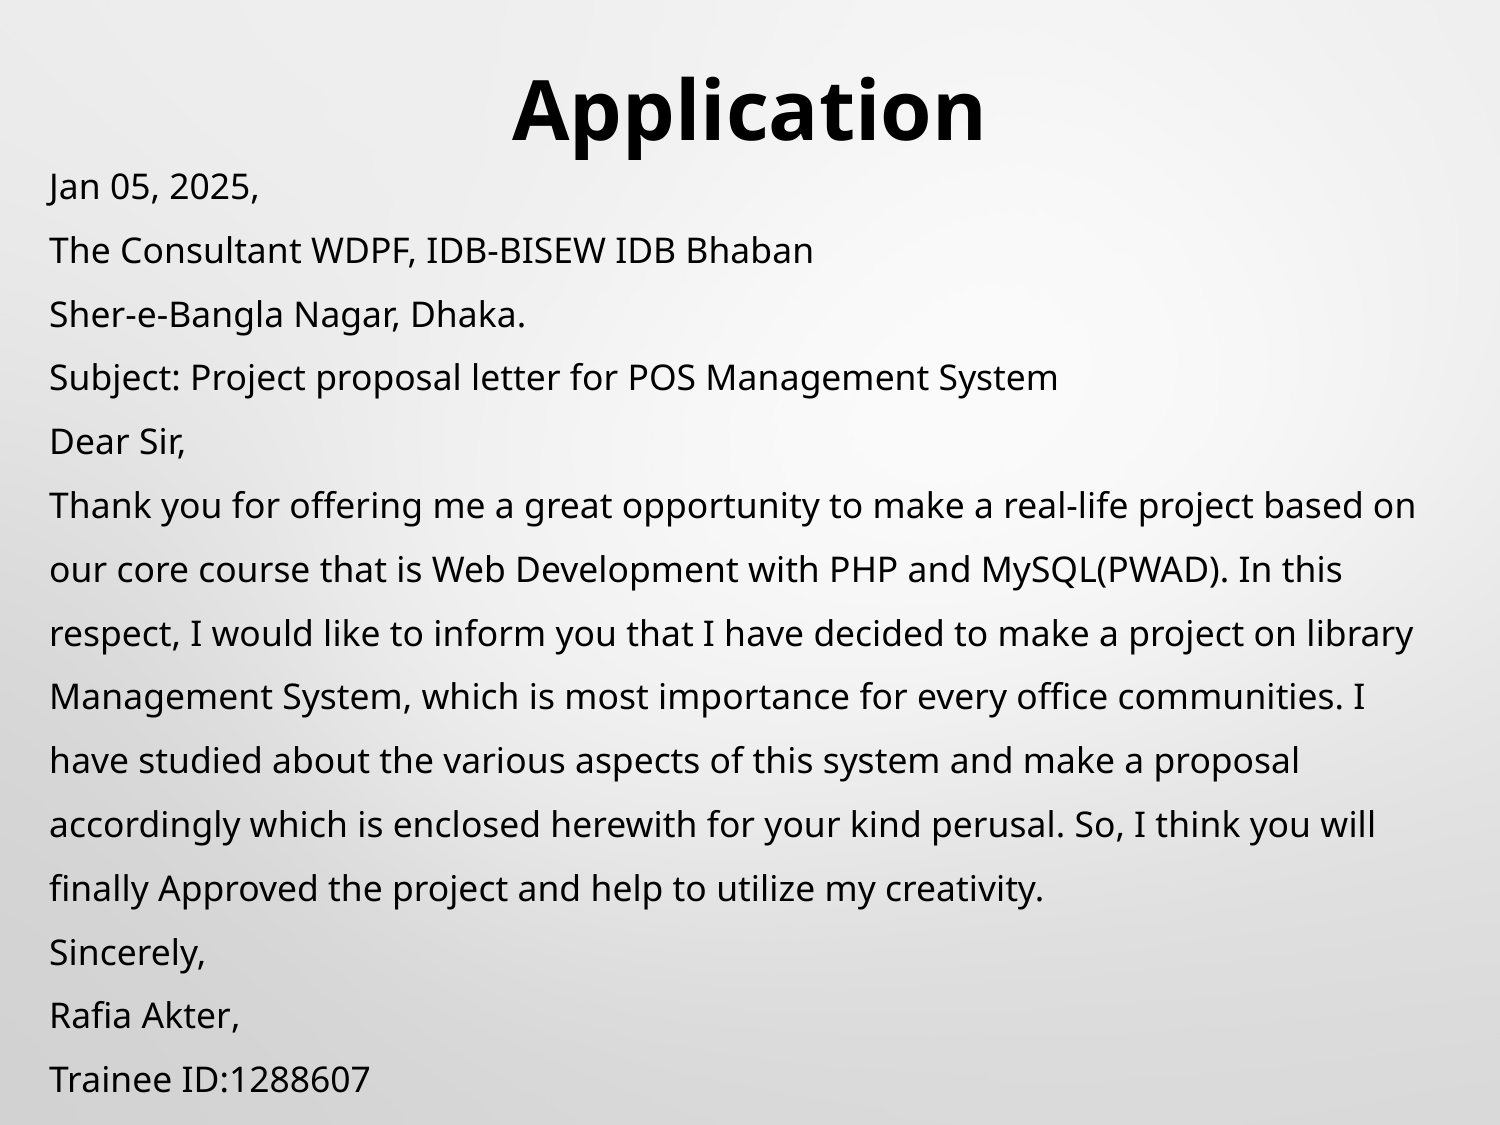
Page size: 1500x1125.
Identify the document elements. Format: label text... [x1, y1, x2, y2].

title Application [112, 44, 1388, 135]
text_box Jan 05, 2025, The Consultant WDPF, IDB-BISEW IDB Bhaban Sher-e-Bangla Nagar, Dhaka. Subject: Project proposal letter for POS Management System Dear Sir, Thank you for offering me a great opportunity to make a real-life project based on our core course that is Web Development with PHP and MySQL(PWAD). In this respect, I would like to inform you that I have decided to make a project on library Management System, which is most importance for every office communities. I have studied about the various aspects of this system and make a proposal accordingly which is enclosed herewith for your kind perusal. So, I think you will finally Approved the project and help to utilize my creativity. Sincerely, Rafia Akter, Trainee ID:1288607 Batch: PWAD/NCLC-M/62/01 [34, 135, 1466, 1110]
